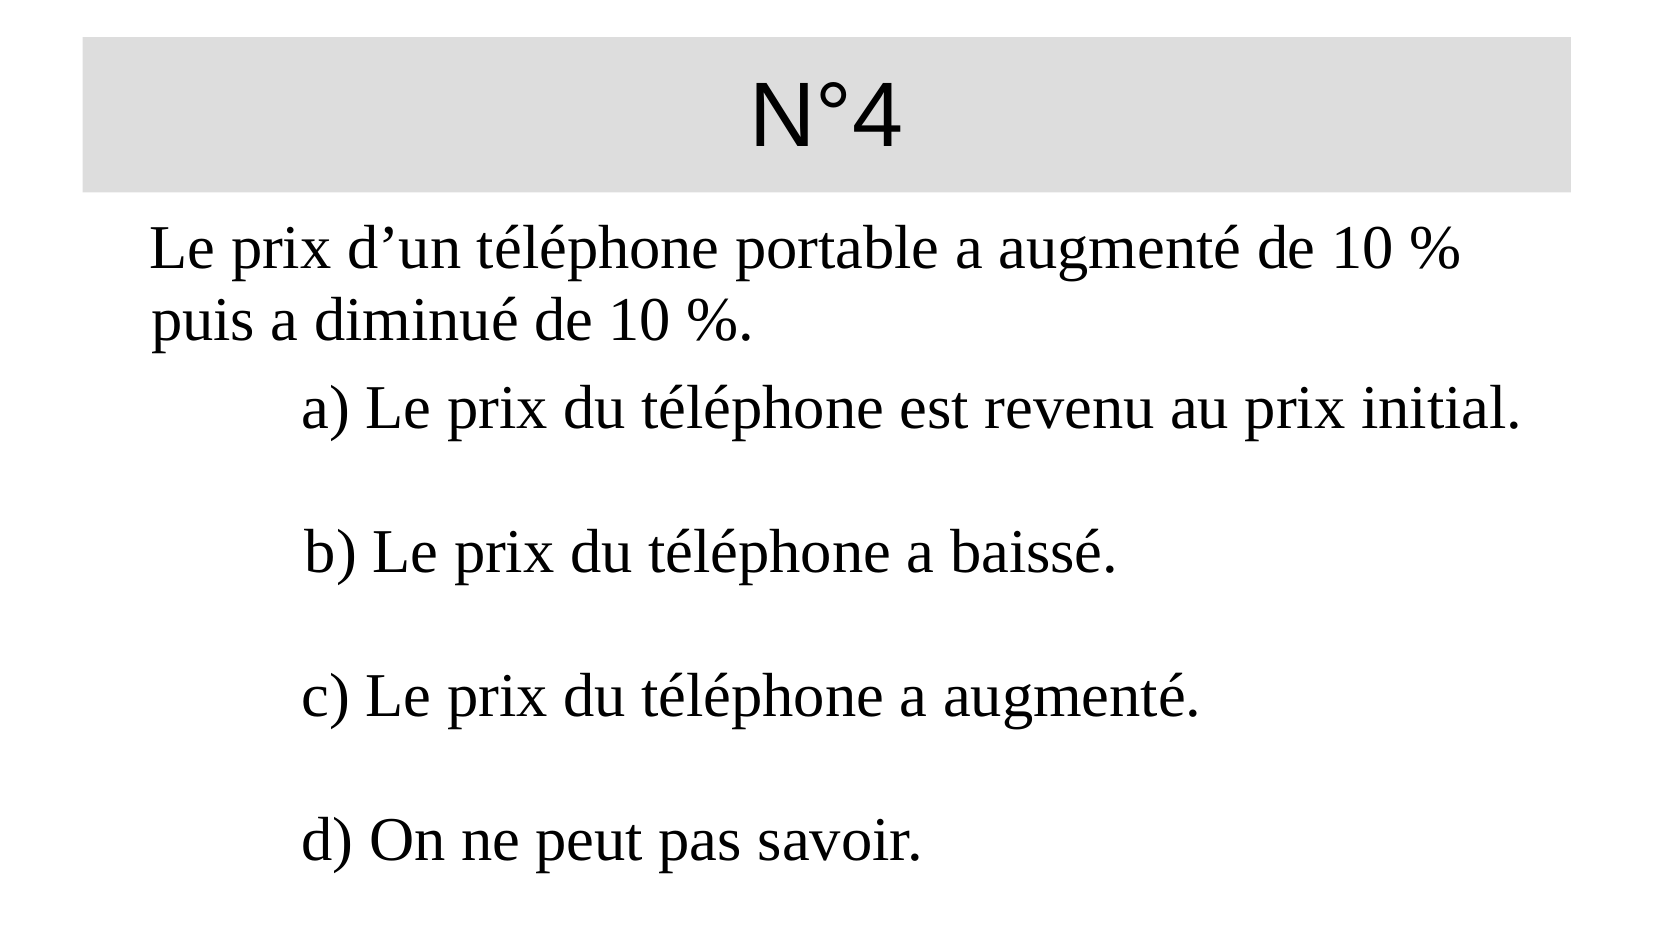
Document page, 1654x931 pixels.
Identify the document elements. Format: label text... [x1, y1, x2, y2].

chart [141, 212, 1473, 354]
title N°4 [82, 37, 1571, 193]
chart [295, 372, 1533, 875]
